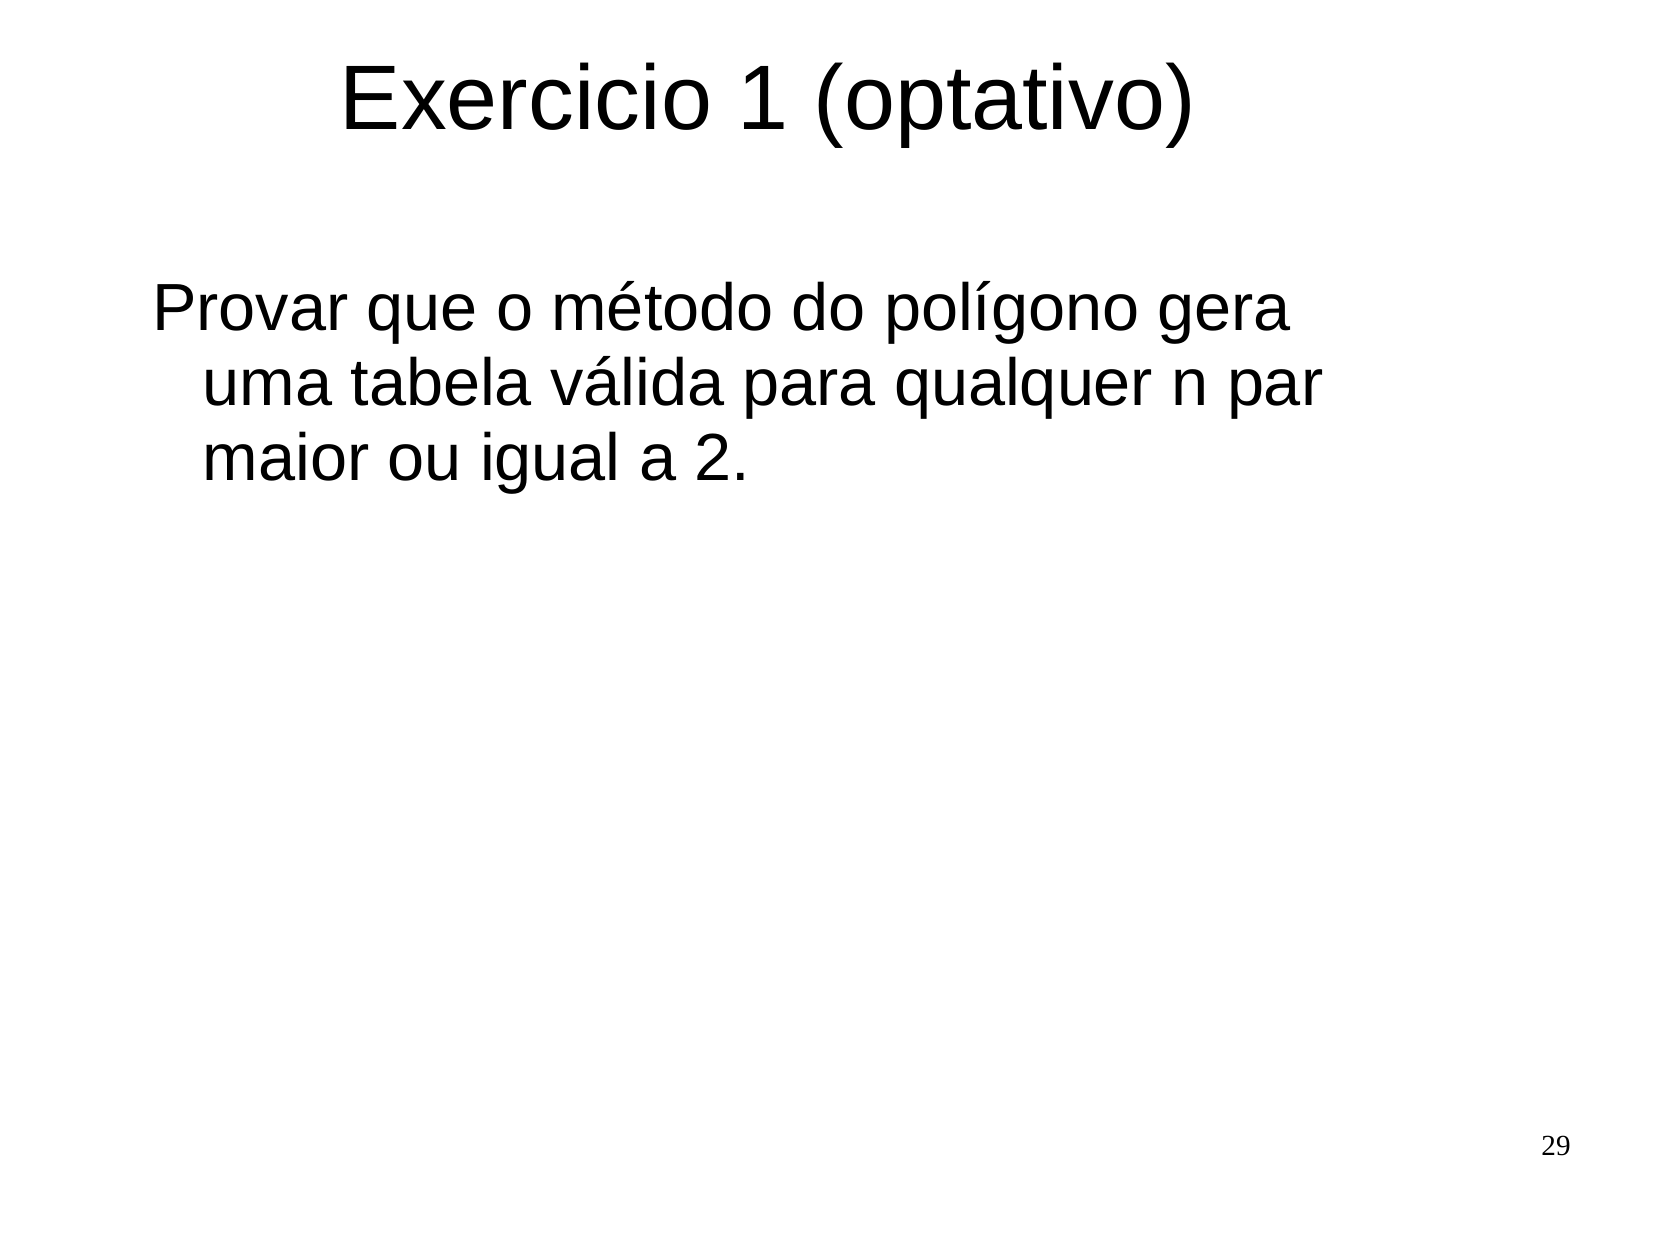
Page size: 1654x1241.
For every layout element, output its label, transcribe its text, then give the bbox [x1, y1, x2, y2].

list Provar que o método do polígono gera uma tabela válida para qualquer n par maior ou igual a 2. [137, 262, 1450, 926]
title Exercicio 1 (optativo) [237, 38, 1300, 157]
